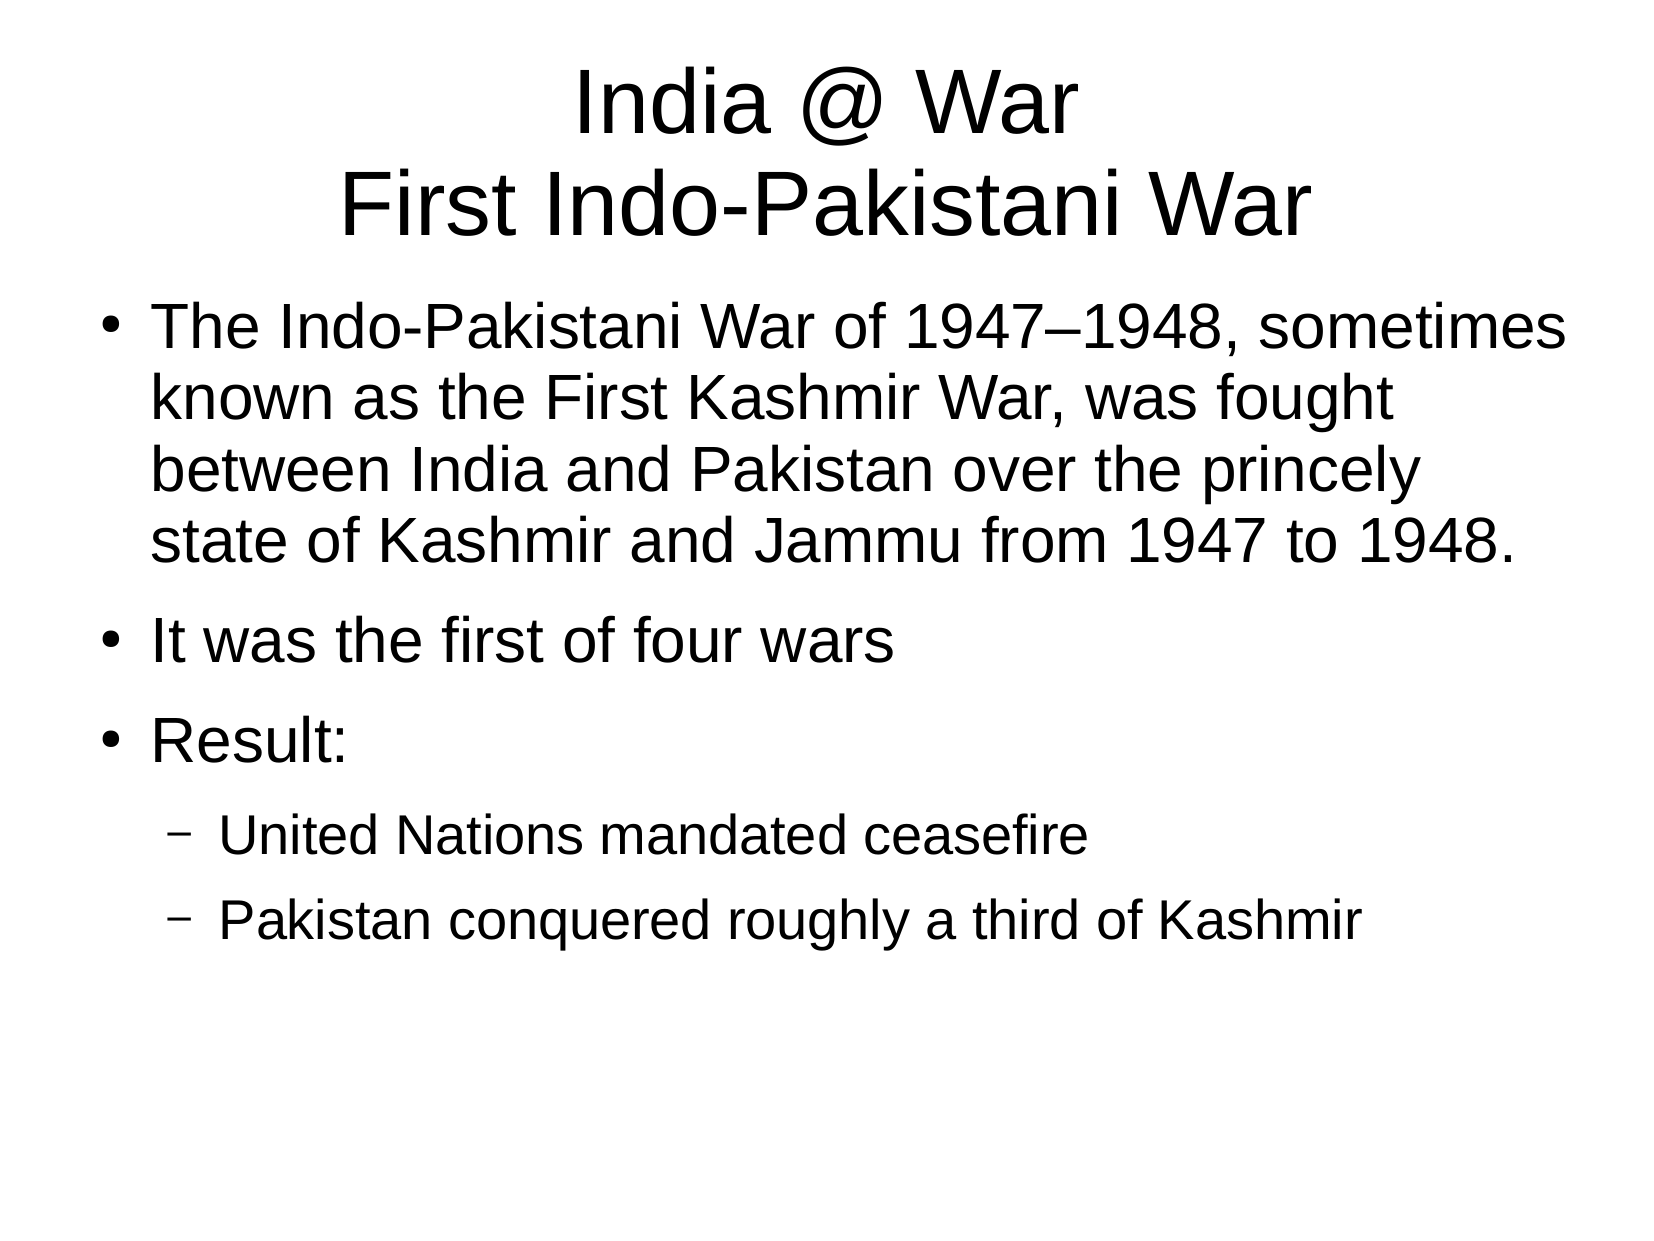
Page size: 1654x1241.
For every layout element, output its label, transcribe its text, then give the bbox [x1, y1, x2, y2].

title India @ War First Indo-Pakistani War [82, 49, 1571, 257]
list The Indo-Pakistani War of 1947–1948, sometimes known as the First Kashmir War, was fought between India and Pakistan over the princely state of Kashmir and Jammu from 1947 to 1948. It was the first of four wars Result: United Nations mandated ceasefire Pakistan conquered roughly a third of Kashmir [82, 290, 1571, 1010]
